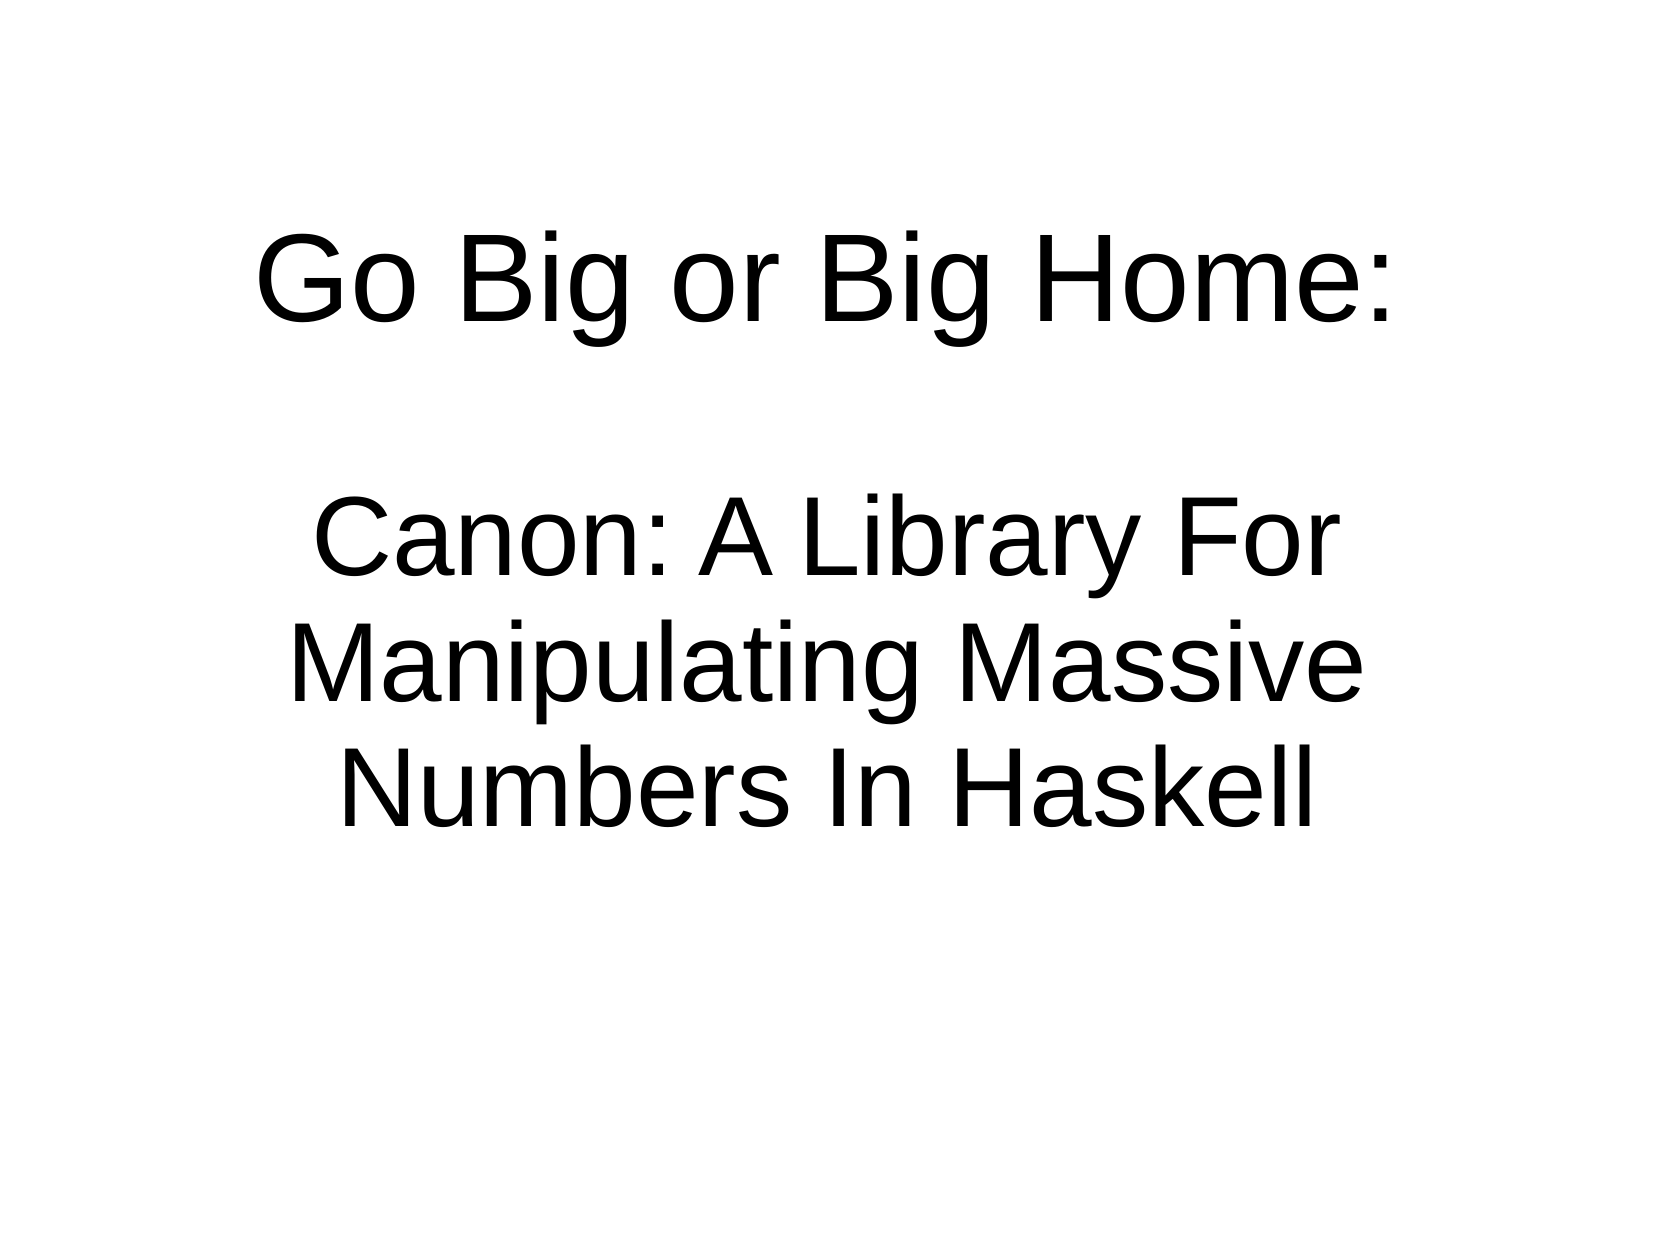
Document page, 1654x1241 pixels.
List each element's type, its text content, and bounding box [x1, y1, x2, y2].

subtitle Go Big or Big Home: Canon: A Library For Manipulating Massive Numbers In Haskell [82, 49, 1571, 1010]
